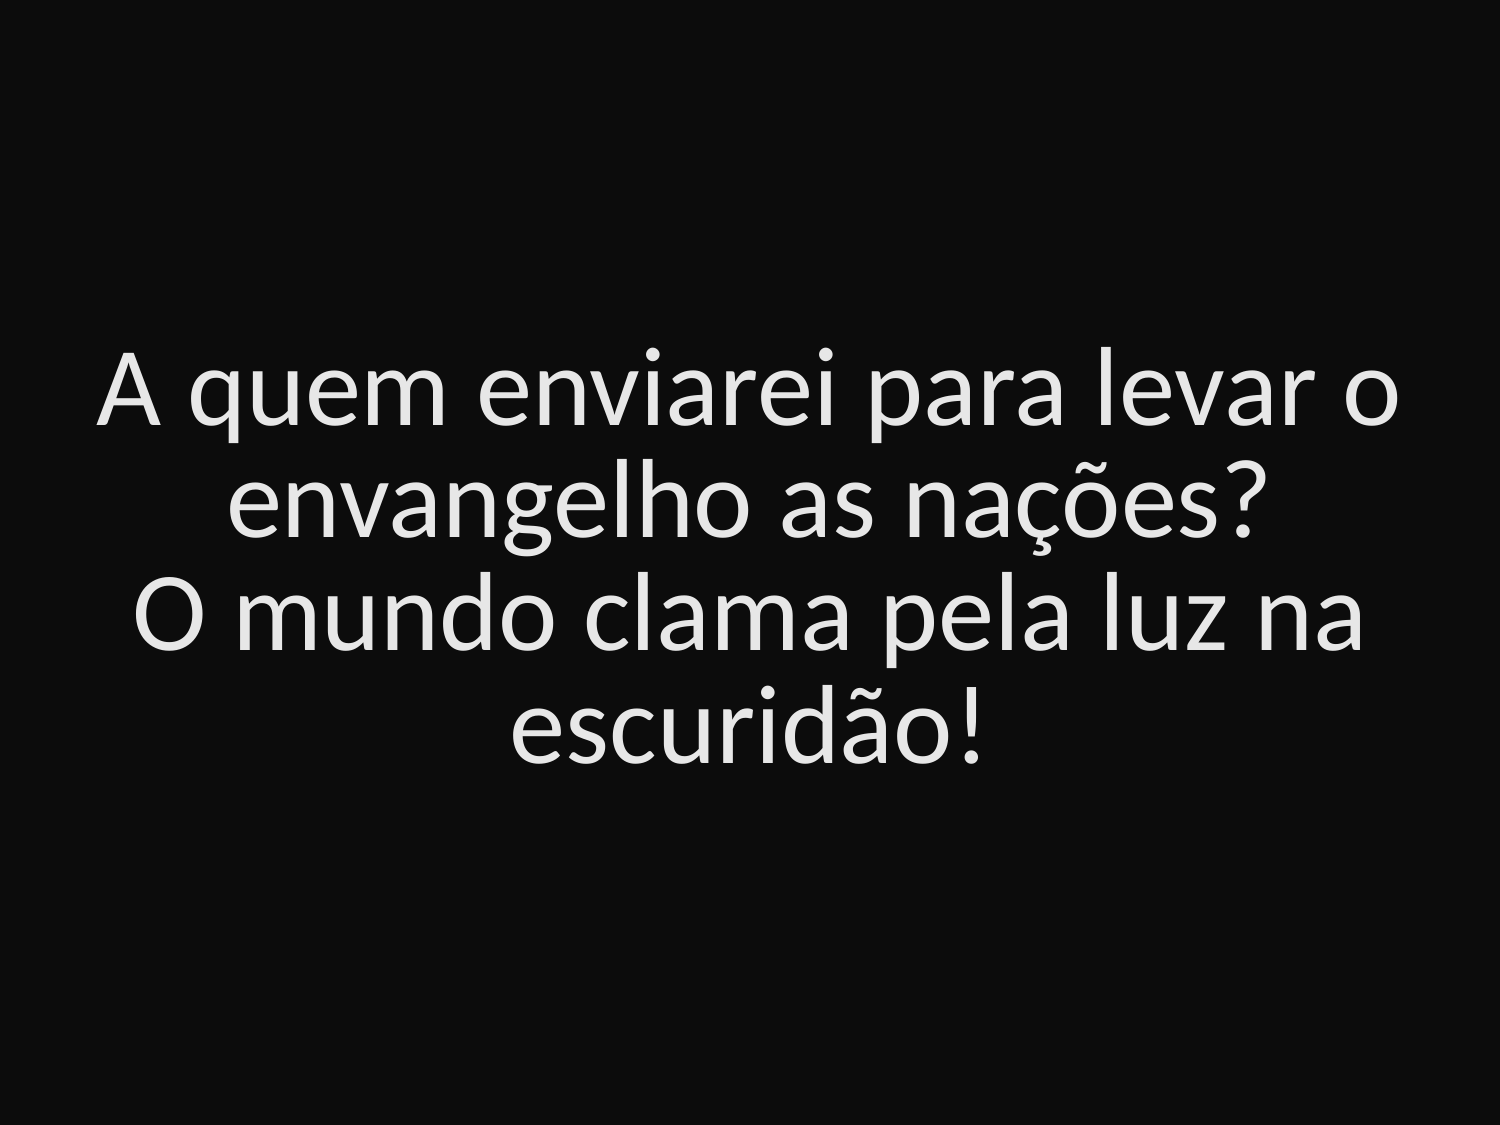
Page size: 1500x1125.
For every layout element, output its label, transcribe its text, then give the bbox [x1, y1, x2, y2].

subtitle A quem enviarei para levar o envangelho as nações? O mundo clama pela luz na escuridão! [75, 45, 1425, 1087]
